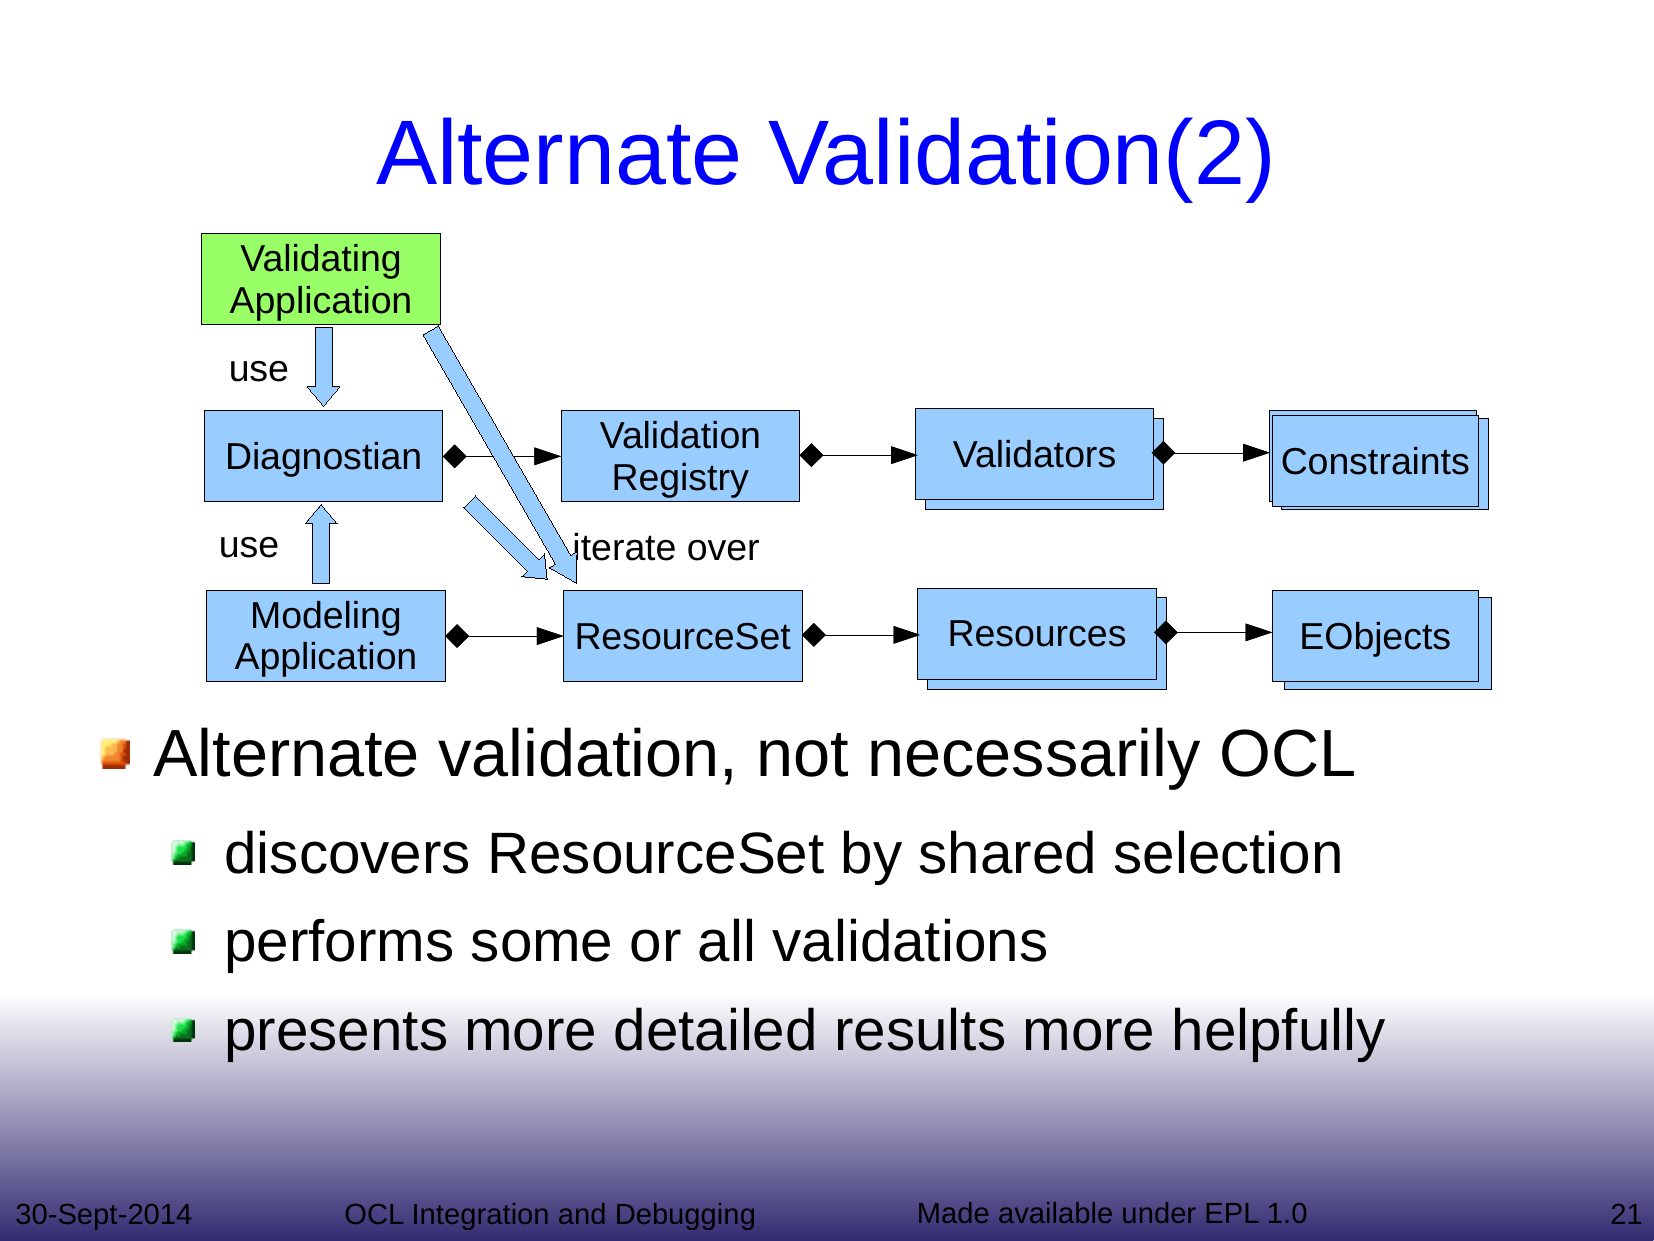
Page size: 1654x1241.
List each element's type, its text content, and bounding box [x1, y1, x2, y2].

text_box EObjects [1284, 597, 1492, 690]
list Alternate validation, not necessarily OCL discovers ResourceSet by shared selection performs some or all validations presents more detailed results more helpfully [82, 716, 1571, 1161]
title Alternate Validation(2) [82, 49, 1571, 257]
text_box [463, 495, 548, 580]
text_box Resources [927, 637, 1167, 690]
text_box iterate over [557, 518, 775, 576]
text_box use [214, 339, 304, 397]
text_box EObjects [1272, 590, 1479, 682]
text_box Modeling Application [206, 590, 446, 682]
text_box [423, 325, 578, 584]
text_box [305, 504, 338, 584]
text_box Validators [915, 408, 1154, 500]
text_box EObjects [1269, 410, 1477, 502]
text_box Resources [925, 457, 1164, 510]
text_box use [204, 516, 295, 574]
text_box Resources [917, 588, 1157, 680]
text_box Resources [1157, 597, 1167, 628]
text_box Diagnostian [204, 410, 443, 502]
text_box [307, 327, 340, 407]
text_box Constraints [1272, 415, 1479, 507]
text_box Validating Application [201, 233, 441, 325]
text_box EObjects [1281, 418, 1489, 510]
text_box ResourceSet [563, 590, 803, 682]
text_box Resources [1154, 418, 1164, 449]
text_box Validation Registry [561, 410, 800, 502]
